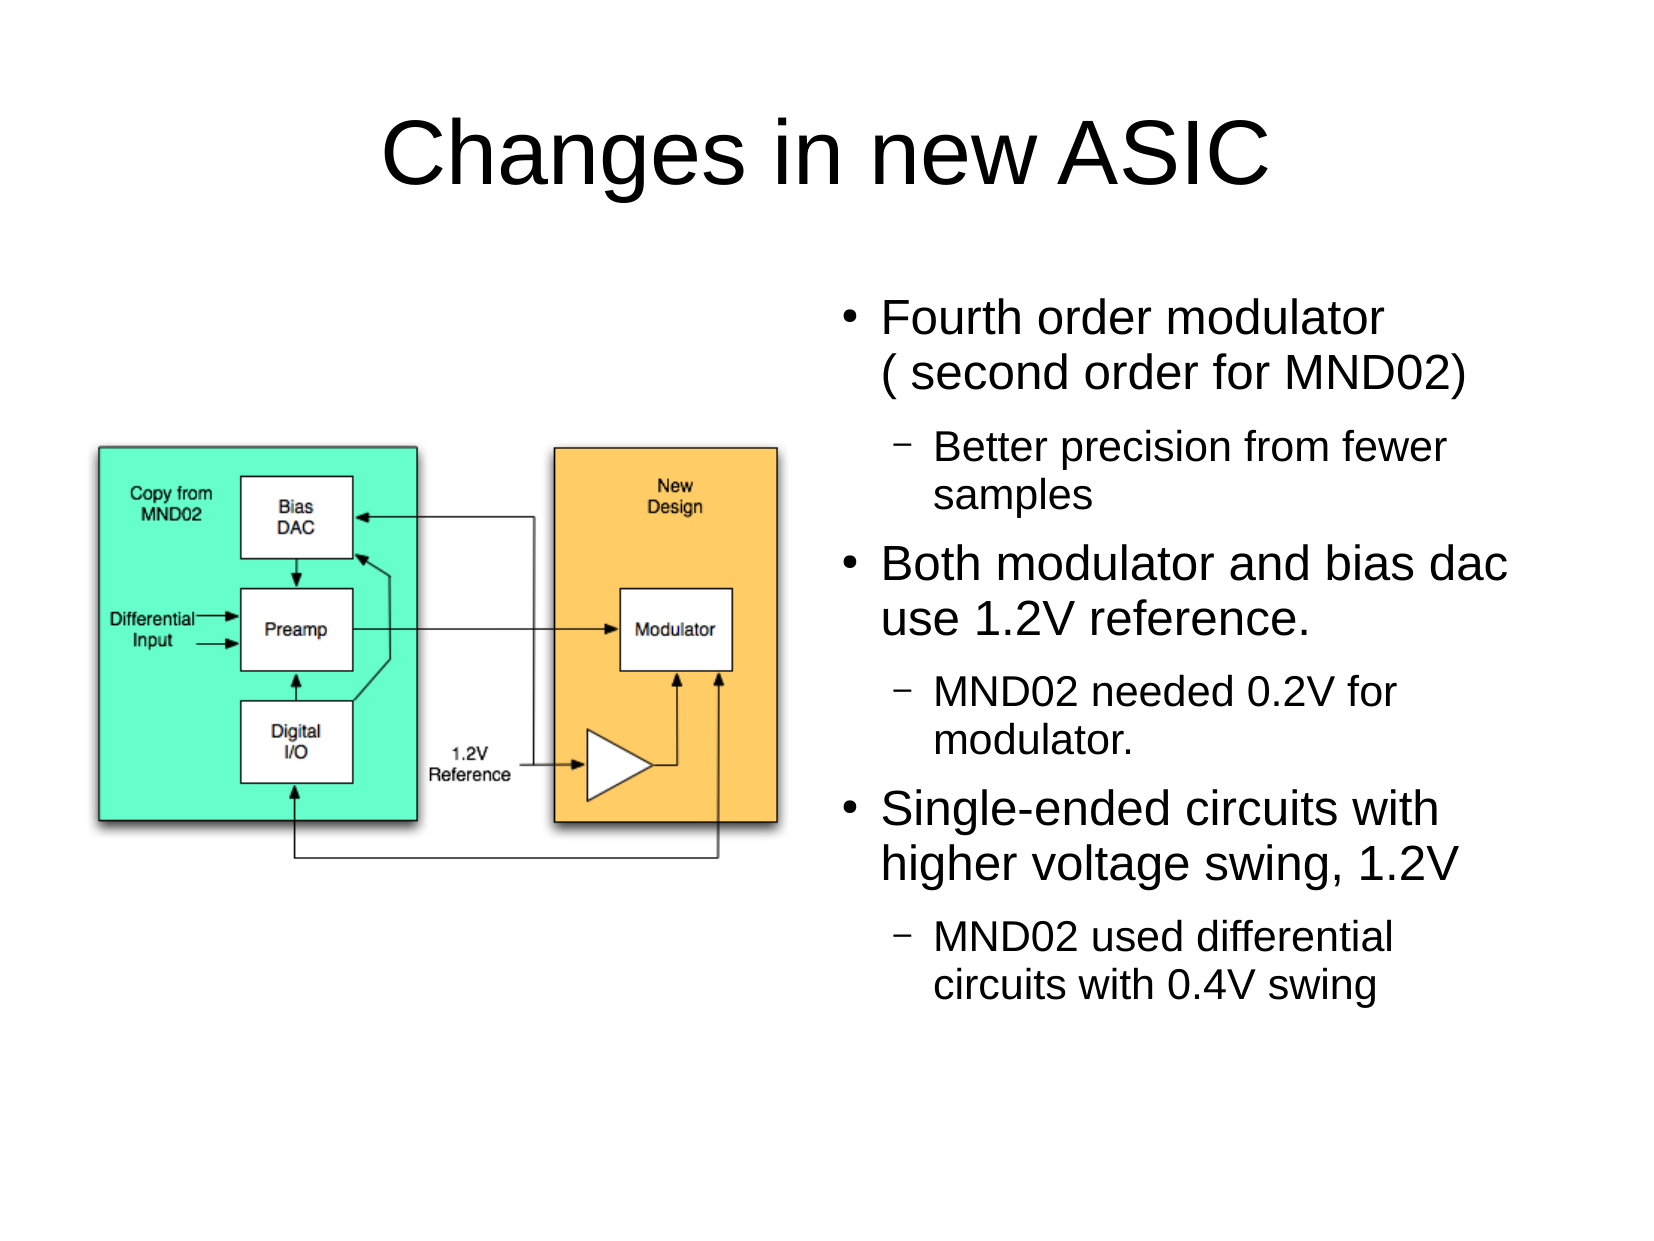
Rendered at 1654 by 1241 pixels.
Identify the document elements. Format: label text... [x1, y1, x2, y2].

title Changes in new ASIC [82, 49, 1571, 257]
picture [82, 437, 793, 862]
list Fourth order modulator ( second order for MND02) Better precision from fewer samples Both modulator and bias dac use 1.2V reference. MND02 needed 0.2V for modulator. Single-ended circuits with higher voltage swing, 1.2V MND02 used differential circuits with 0.4V swing [828, 290, 1539, 1010]
